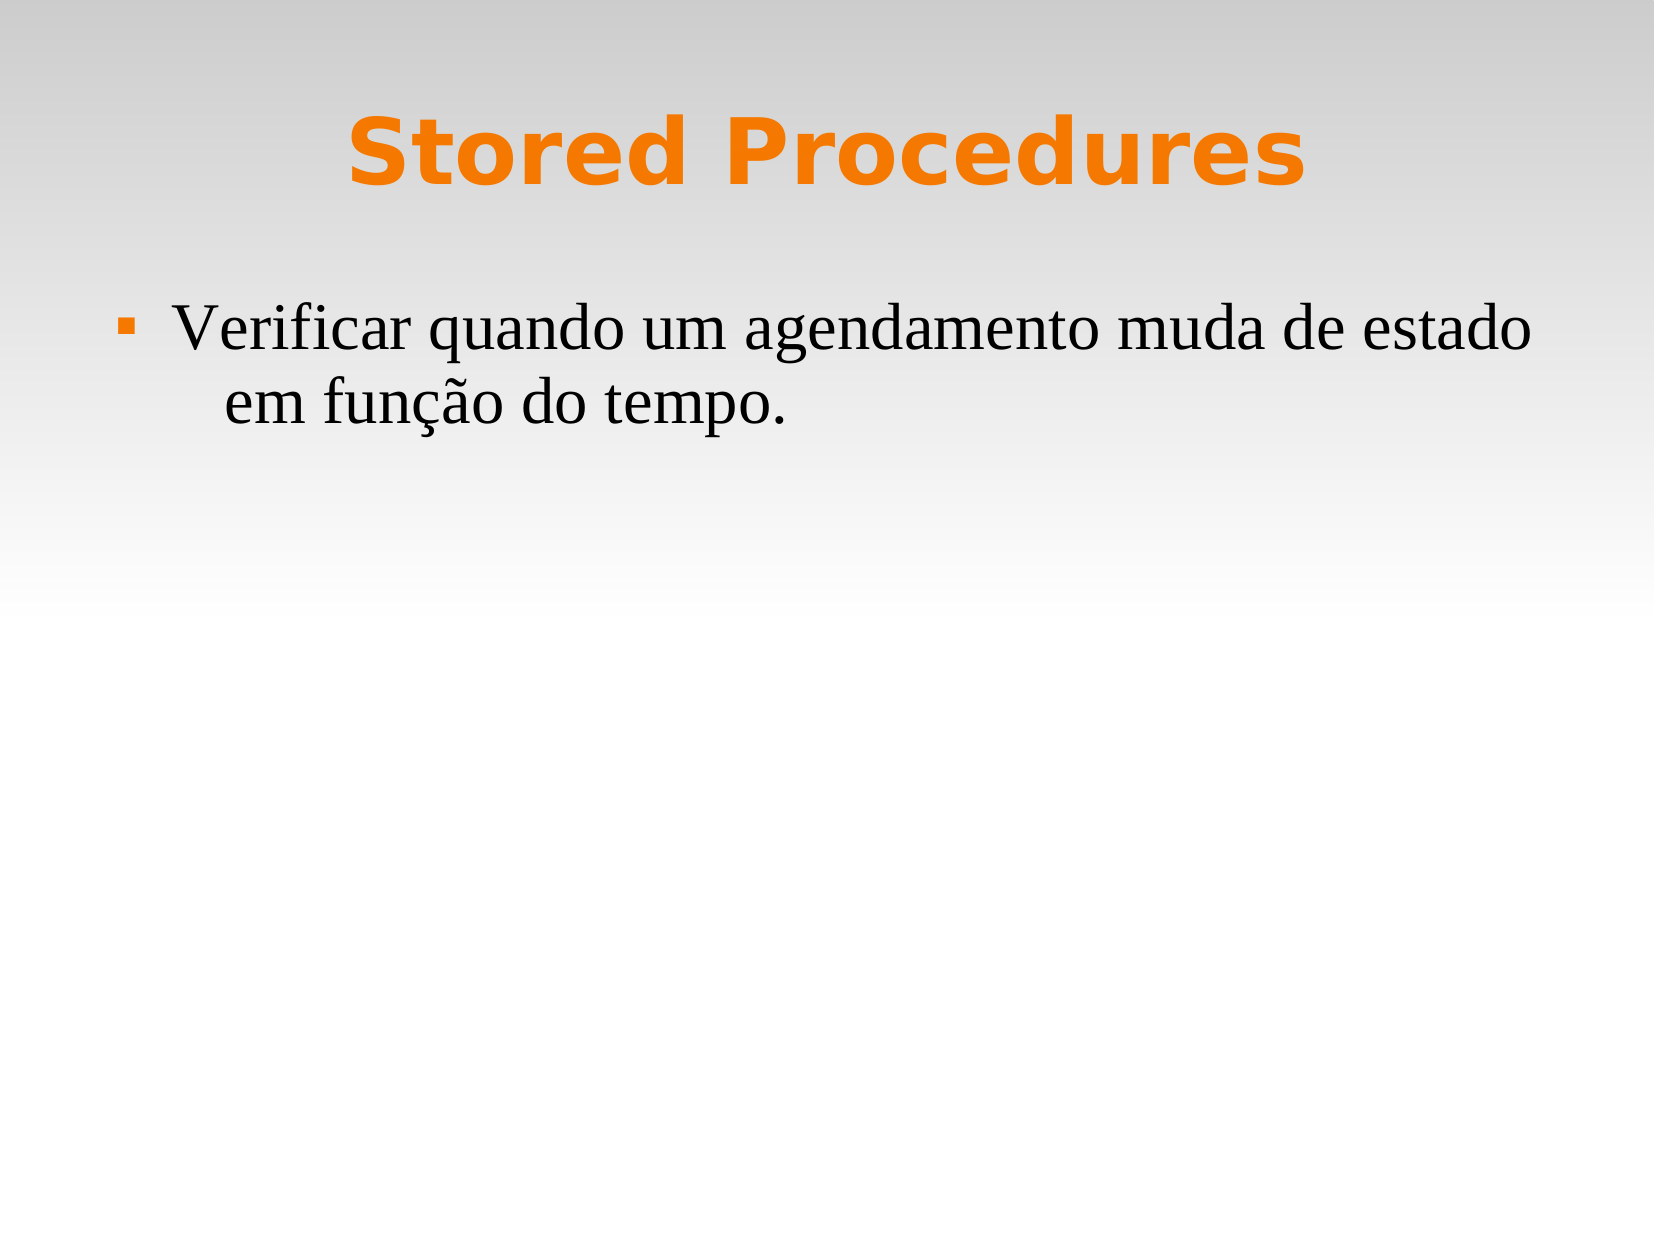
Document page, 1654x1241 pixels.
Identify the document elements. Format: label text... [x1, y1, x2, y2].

title Stored Procedures [82, 56, 1571, 250]
list Verificar quando um agendamento muda de estado em função do tempo. [82, 290, 1571, 1094]
